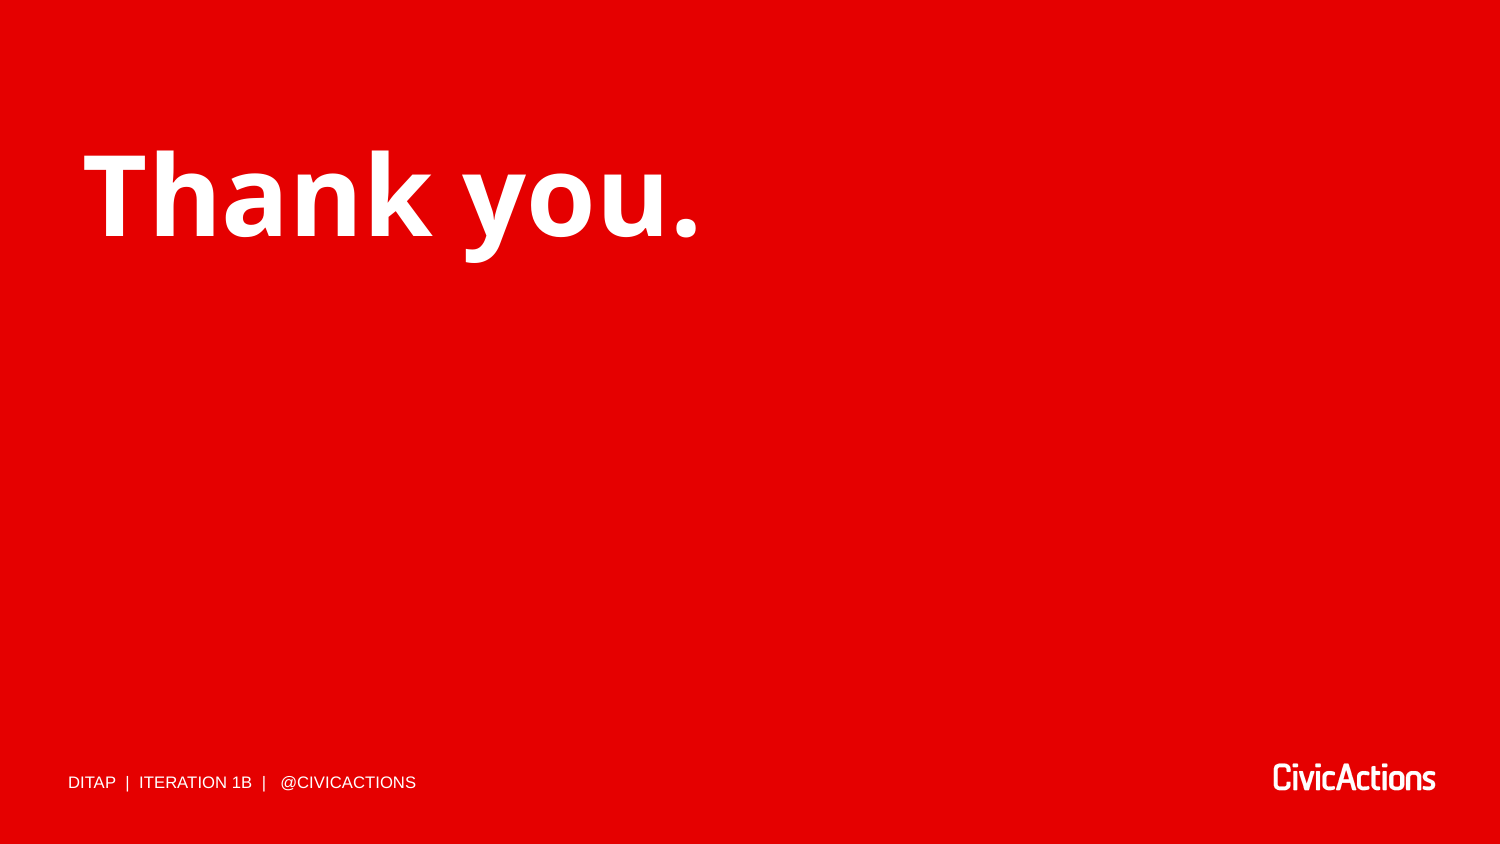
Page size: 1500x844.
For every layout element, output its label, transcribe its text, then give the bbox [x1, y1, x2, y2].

text_box Thank you. [73, 114, 1354, 470]
picture [1271, 758, 1438, 795]
